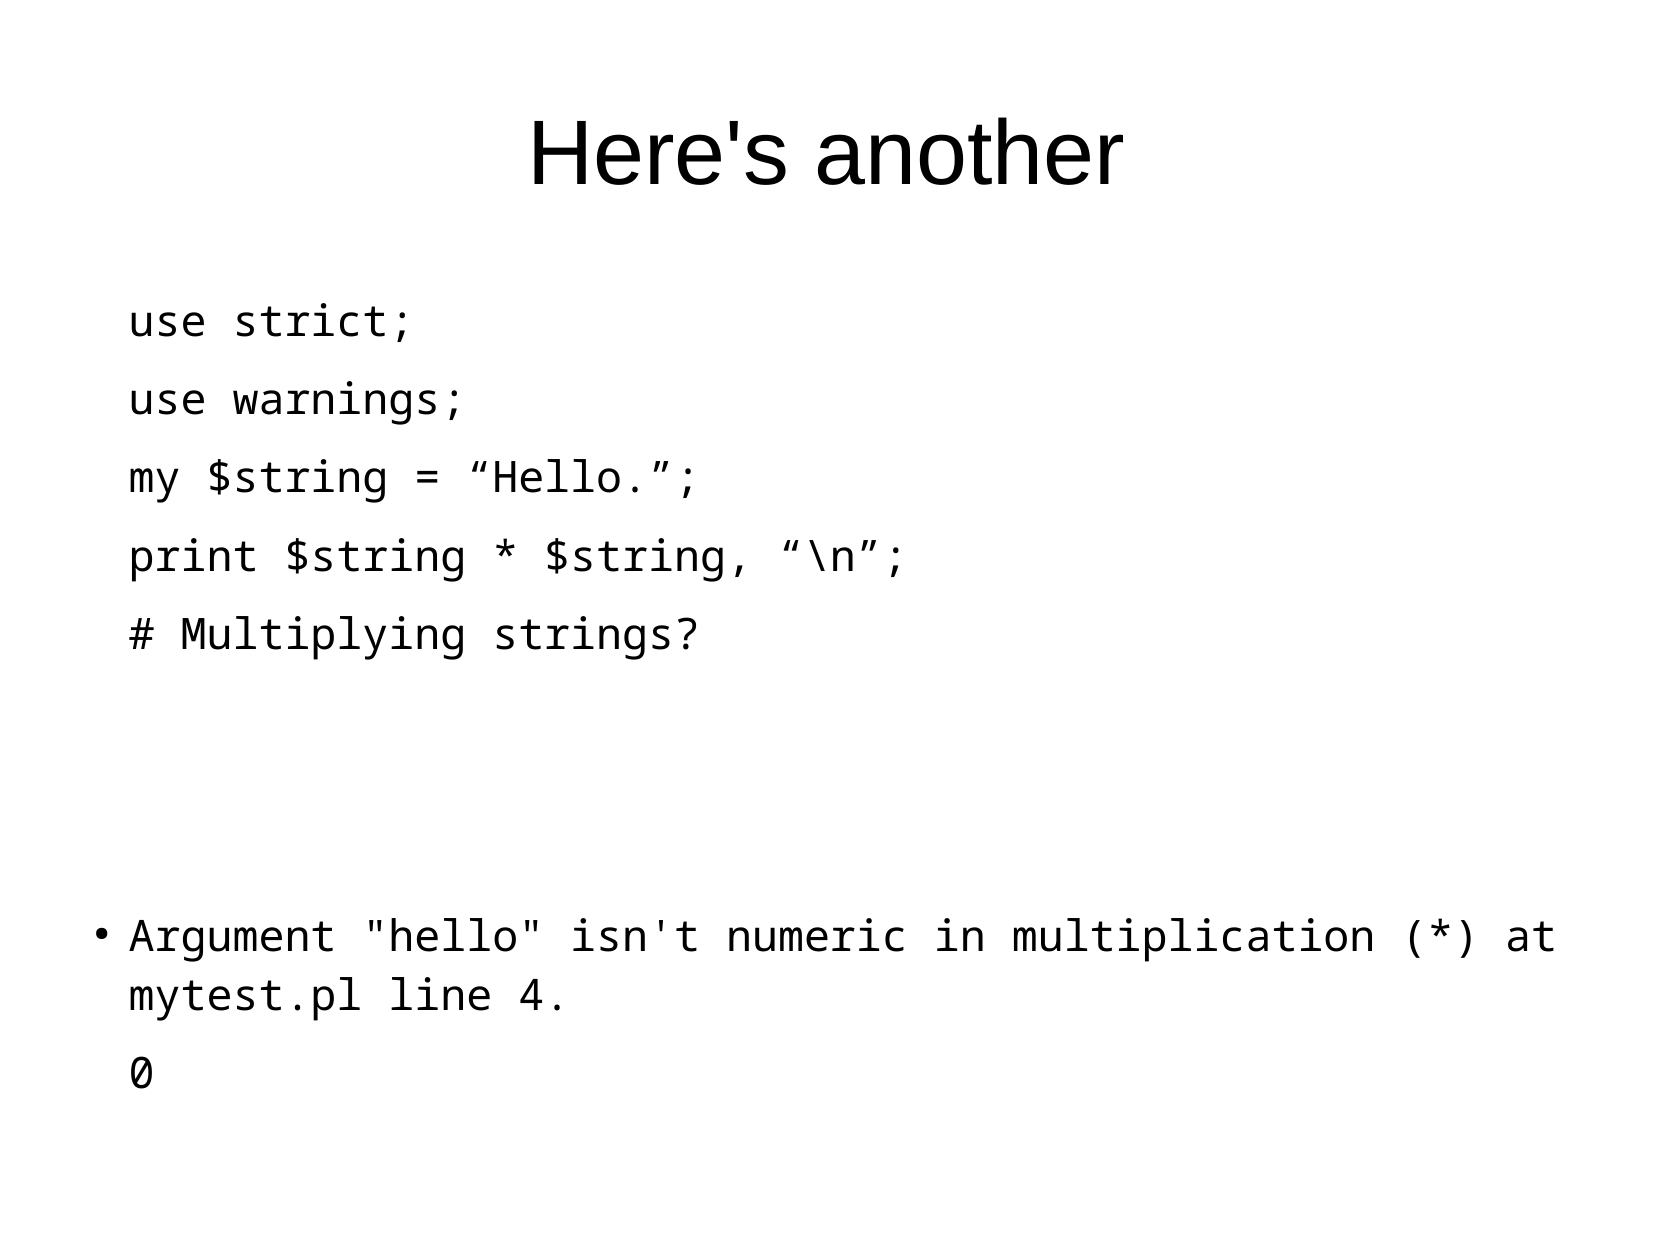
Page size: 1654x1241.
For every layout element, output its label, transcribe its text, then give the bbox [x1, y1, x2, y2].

title Here's another [82, 49, 1571, 257]
list use strict; use warnings; my $string = “Hello.”; print $string * $string, “\n”; # Multiplying strings? Argument "hello" isn't numeric in multiplication (*) at mytest.pl line 4. 0 [82, 290, 1571, 1111]
